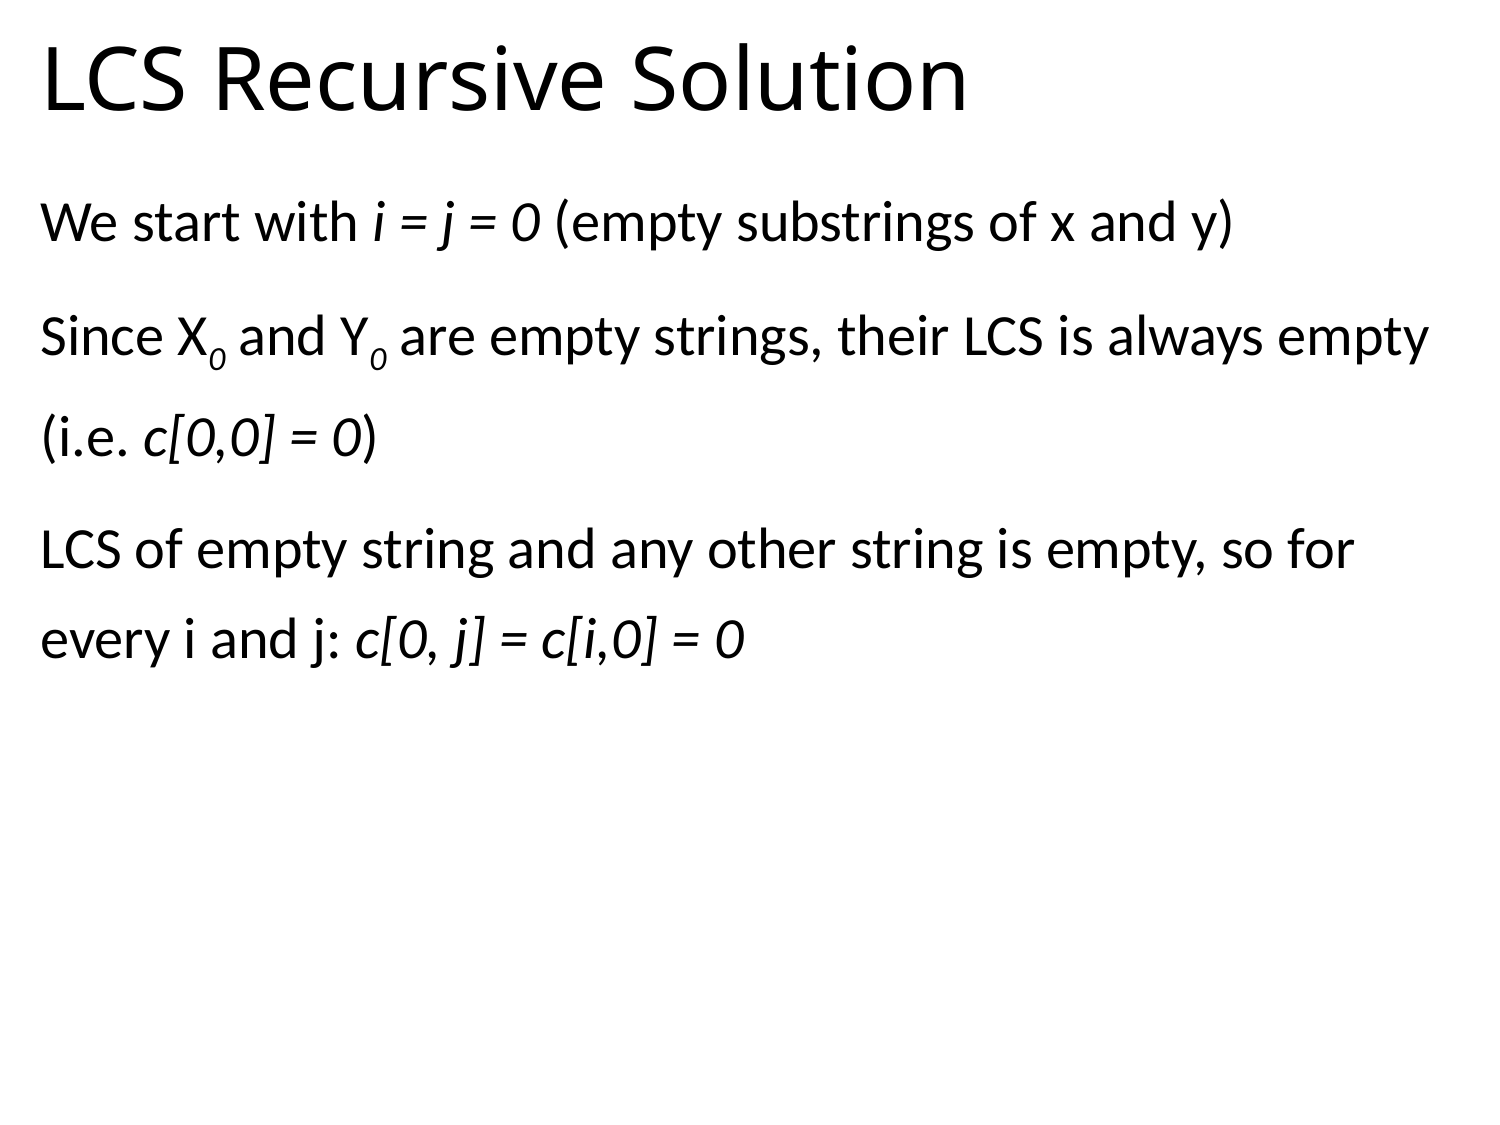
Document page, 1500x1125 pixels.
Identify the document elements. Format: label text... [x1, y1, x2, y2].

title LCS Recursive Solution [25, 26, 1469, 138]
list We start with i = j = 0 (empty substrings of x and y) Since X0 and Y0 are empty strings, their LCS is always empty (i.e. c[0,0] = 0) LCS of empty string and any other string is empty, so for every i and j: c[0, j] = c[i,0] = 0 [25, 154, 1469, 1014]
